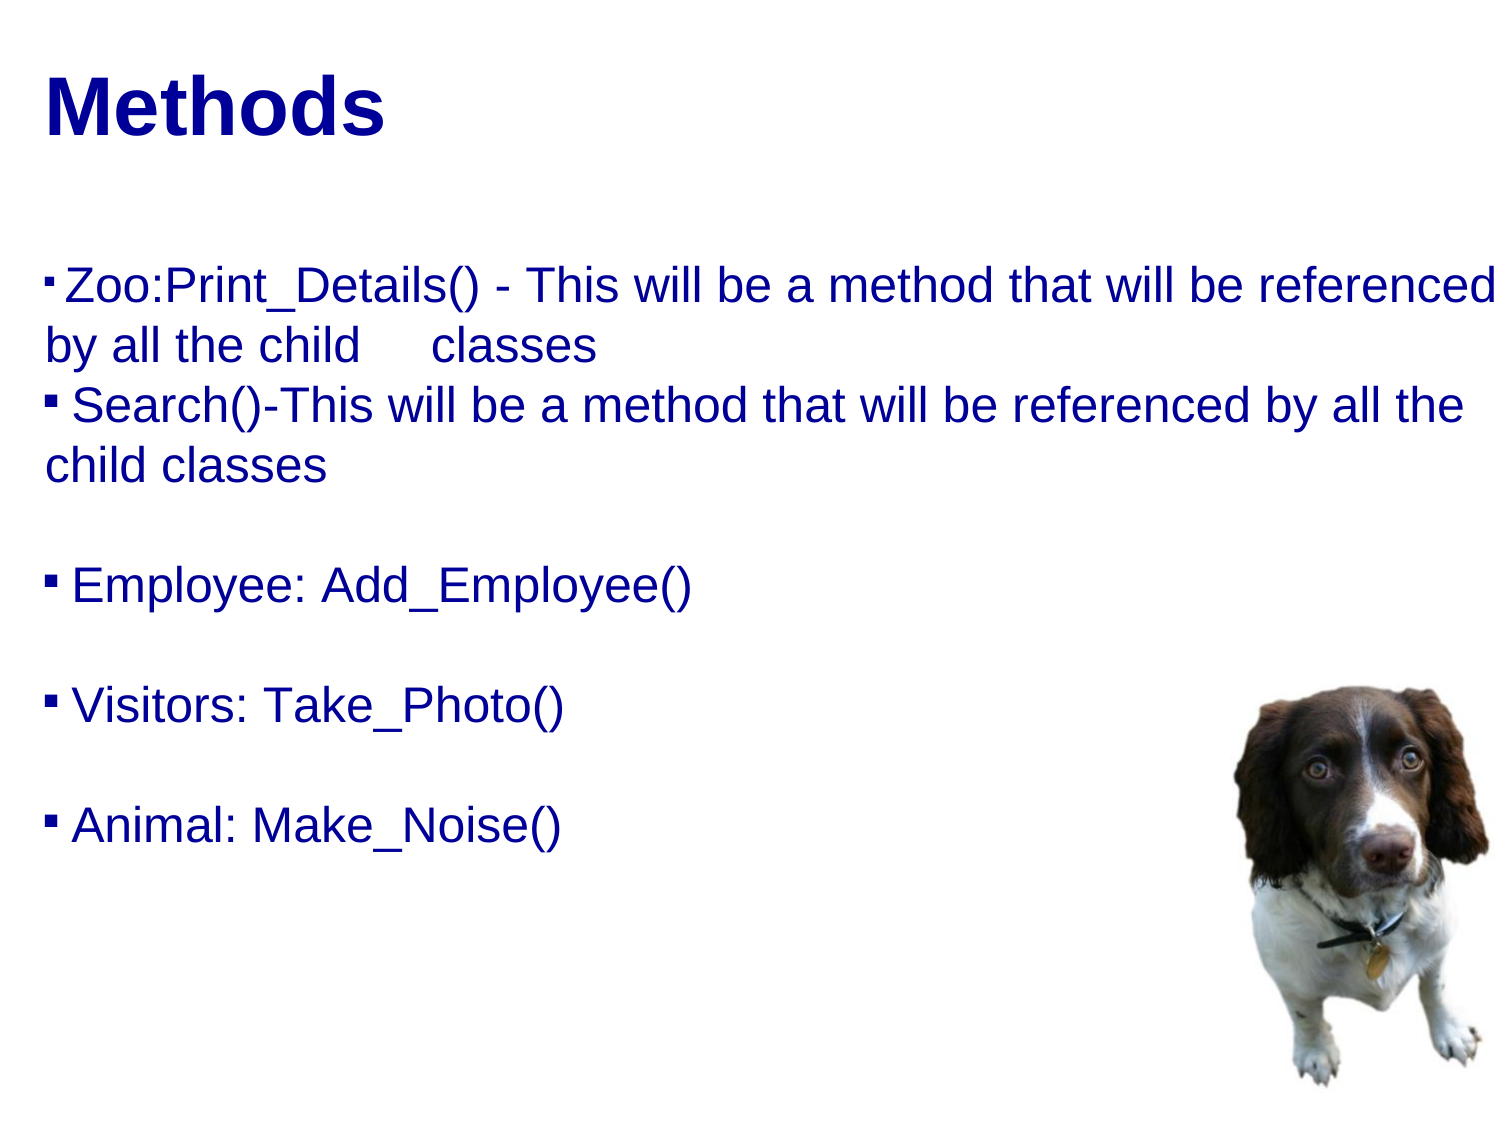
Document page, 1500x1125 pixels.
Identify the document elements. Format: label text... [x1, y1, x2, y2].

text_box Methods Zoo:Print_Details() - This will be a method that will be referenced by all the child classes Search()-This will be a method that will be referenced by all the child classes Employee: Add_Employee() Visitors: Take_Photo() Animal: Make_Noise() [30, 45, 1500, 860]
picture [1190, 860, 1500, 1103]
